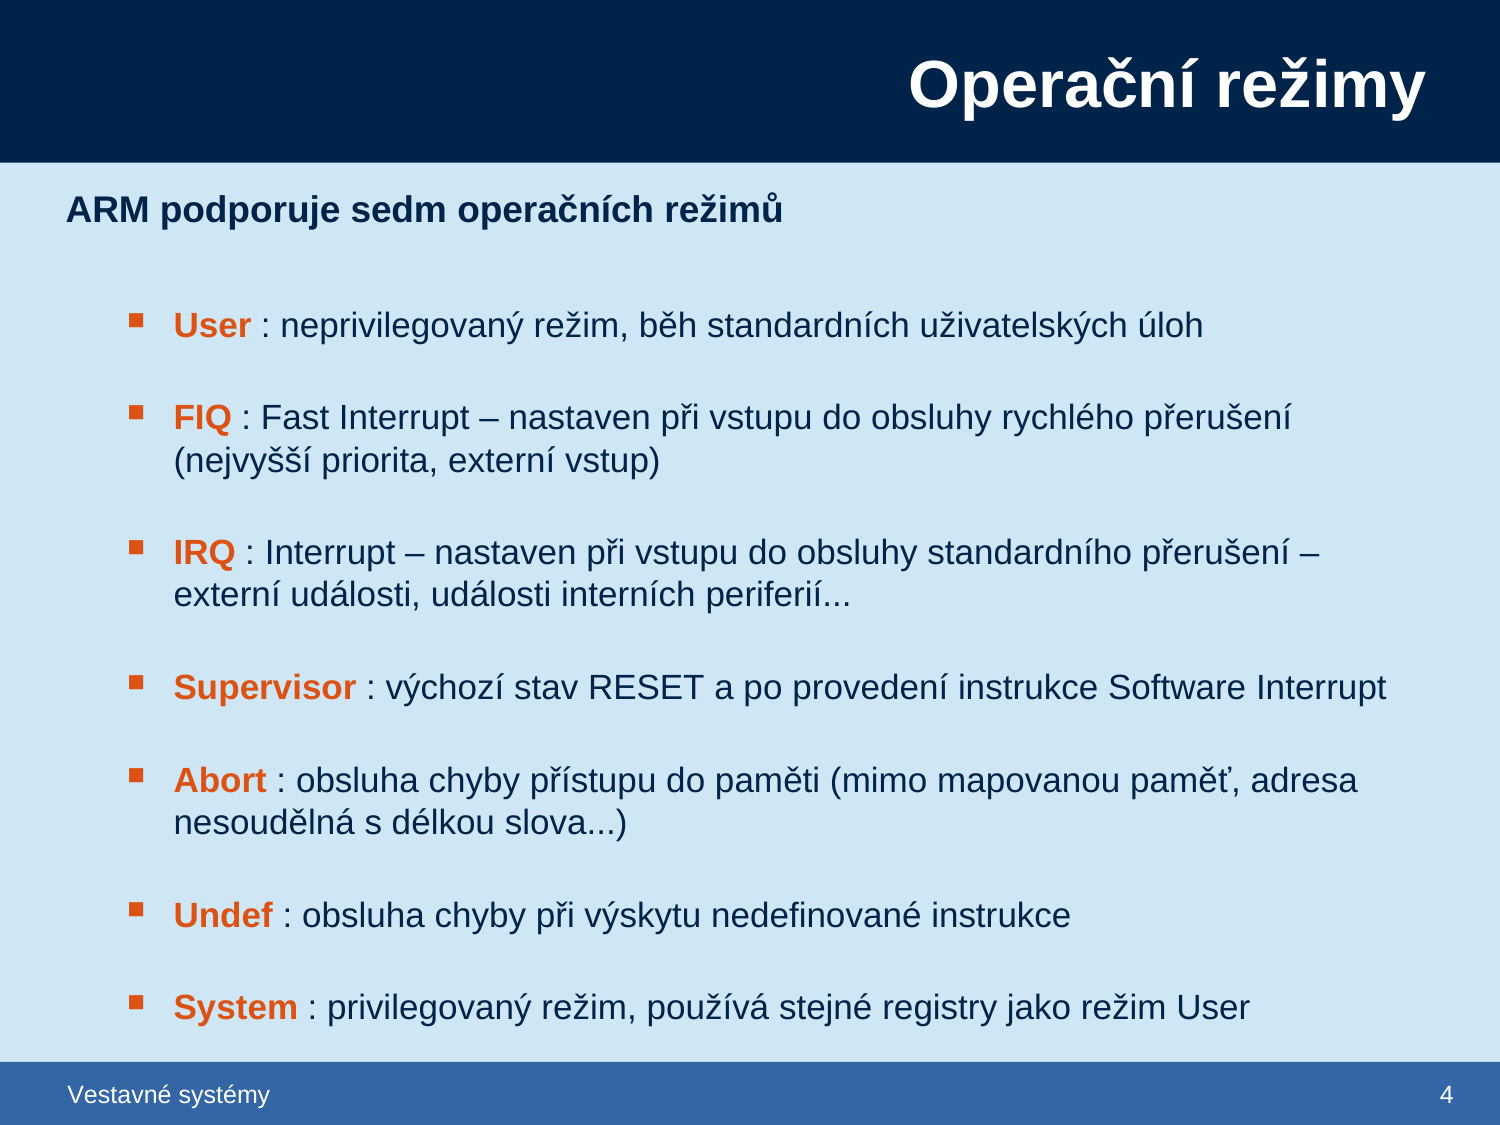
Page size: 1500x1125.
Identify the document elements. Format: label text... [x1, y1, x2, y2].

title Operační režimy [324, 0, 1443, 163]
list ARM podporuje sedm operačních režimů User : neprivilegovaný režim, běh standardních uživatelských úloh FIQ : Fast Interrupt – nastaven při vstupu do obsluhy rychlého přerušení (nejvyšší priorita, externí vstup) IRQ : Interrupt – nastaven při vstupu do obsluhy standardního přerušení – externí události, události interních periferií... Supervisor : výchozí stav RESET a po provedení instrukce Software Interrupt Abort : obsluha chyby přístupu do paměti (mimo mapovanou paměť, adresa nesoudělná s délkou slova...) Undef : obsluha chyby při výskytu nedefinované instrukce System : privilegovaný režim, používá stejné registry jako režim User [37, 173, 1450, 1040]
